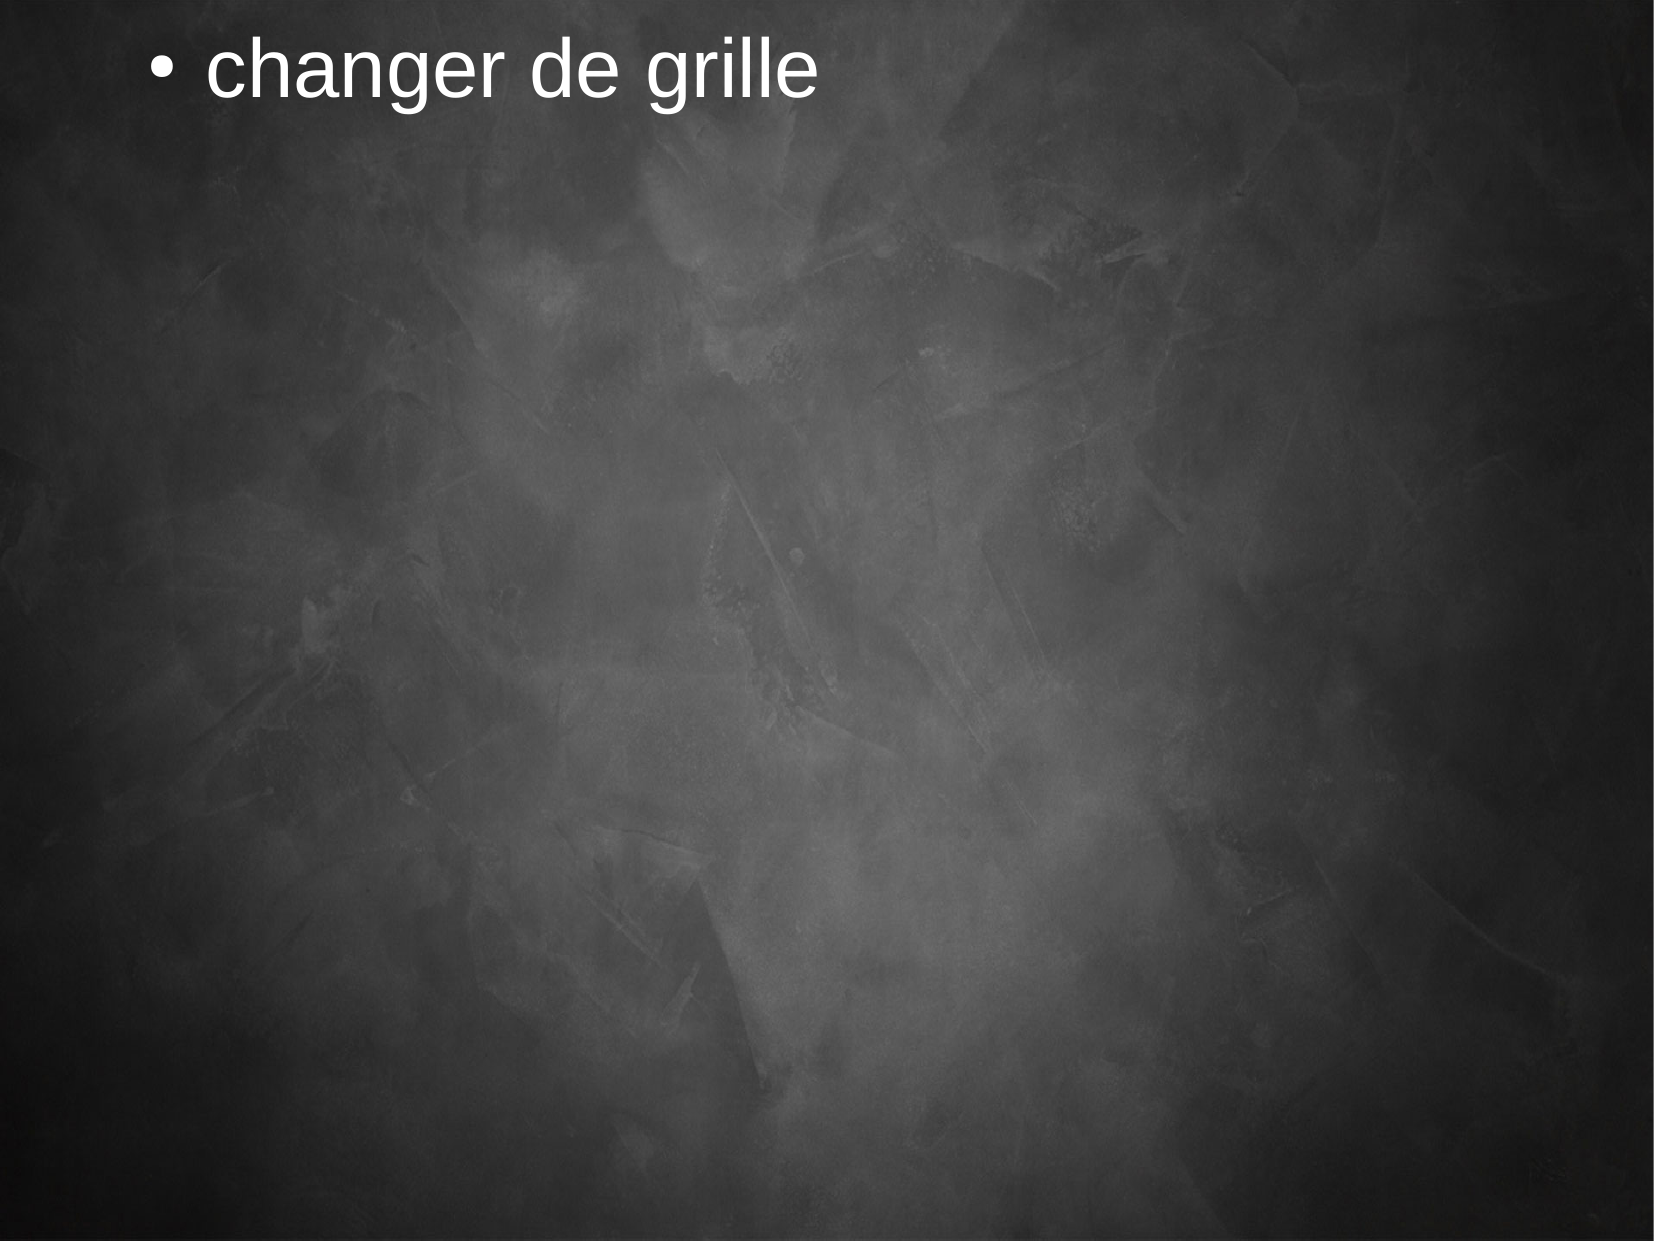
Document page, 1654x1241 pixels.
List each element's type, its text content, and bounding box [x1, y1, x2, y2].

title changer de grille [94, 0, 875, 163]
picture [0, 0, 1654, 1241]
